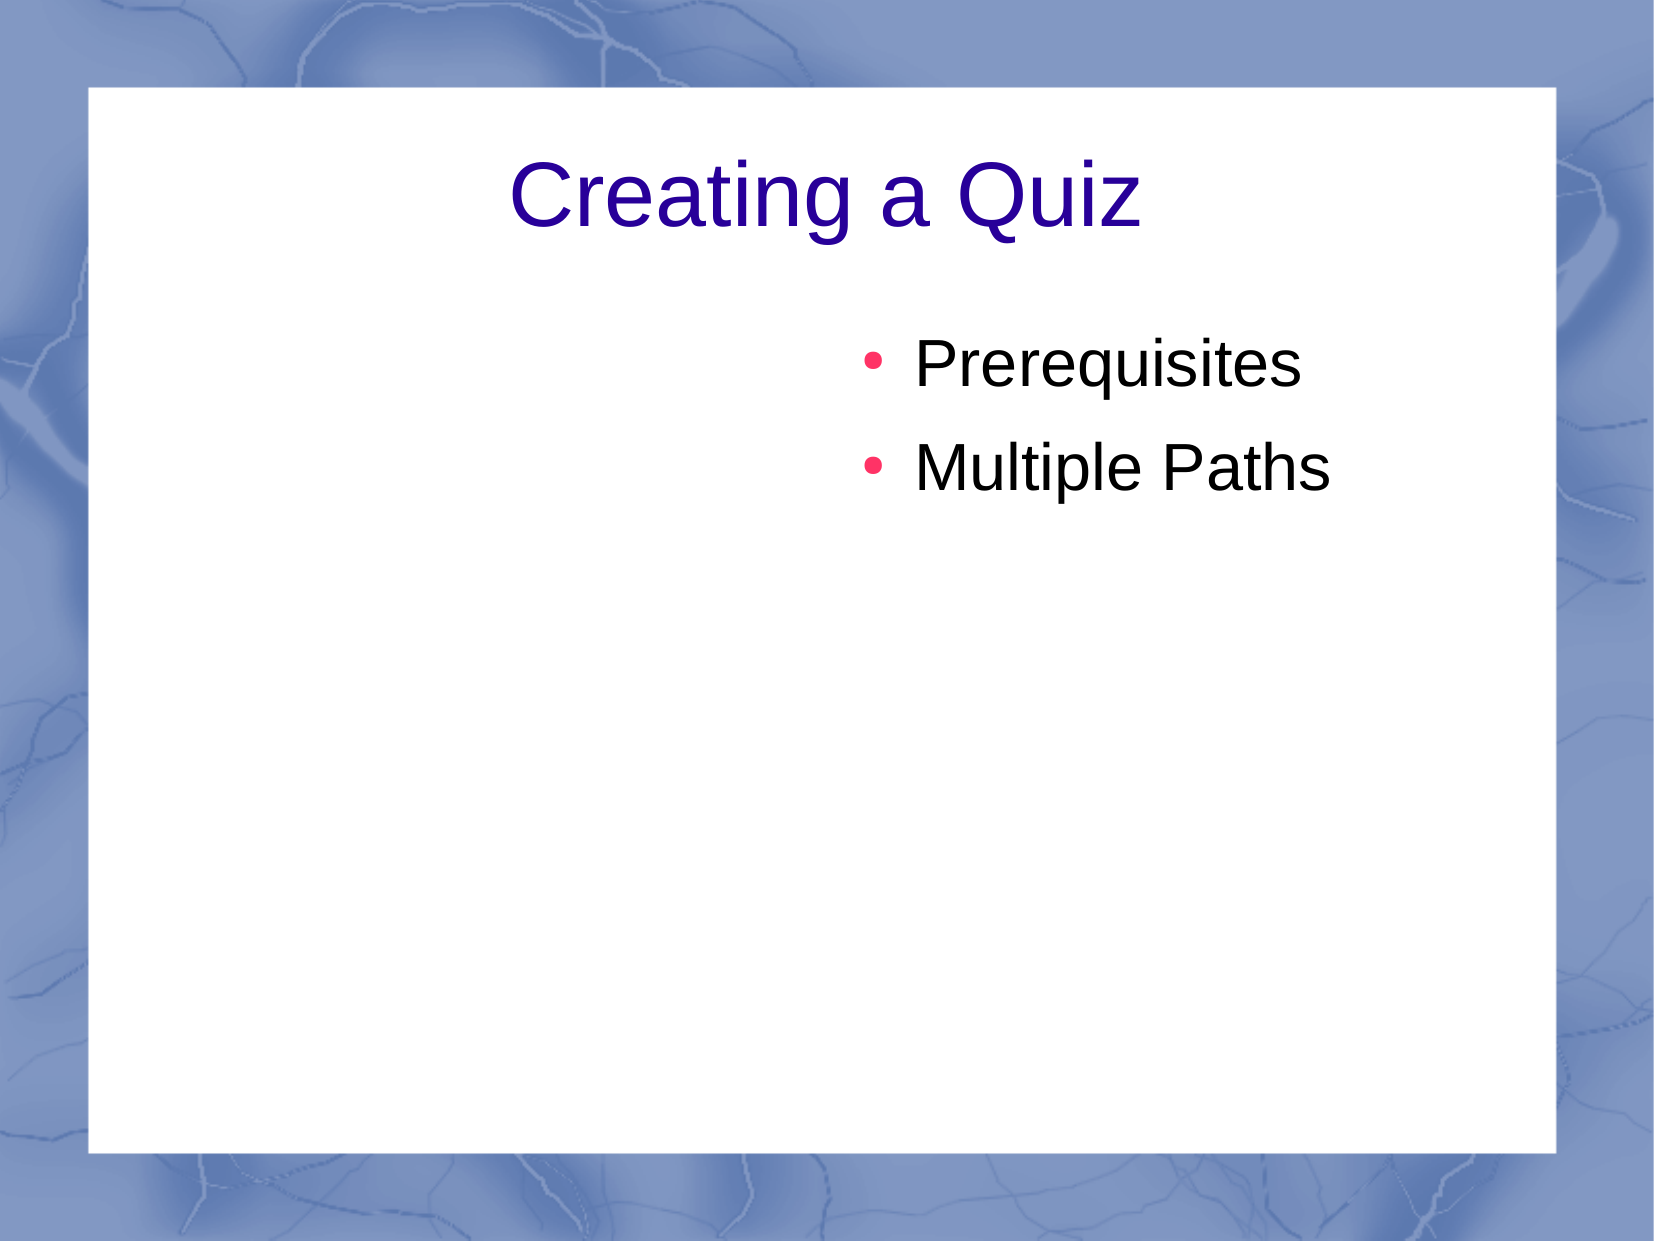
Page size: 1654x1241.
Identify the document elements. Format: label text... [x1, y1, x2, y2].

list Prerequisites Multiple Paths [843, 325, 1507, 1145]
title Creating a Quiz [118, 90, 1536, 298]
picture [0, 0, 1654, 1241]
